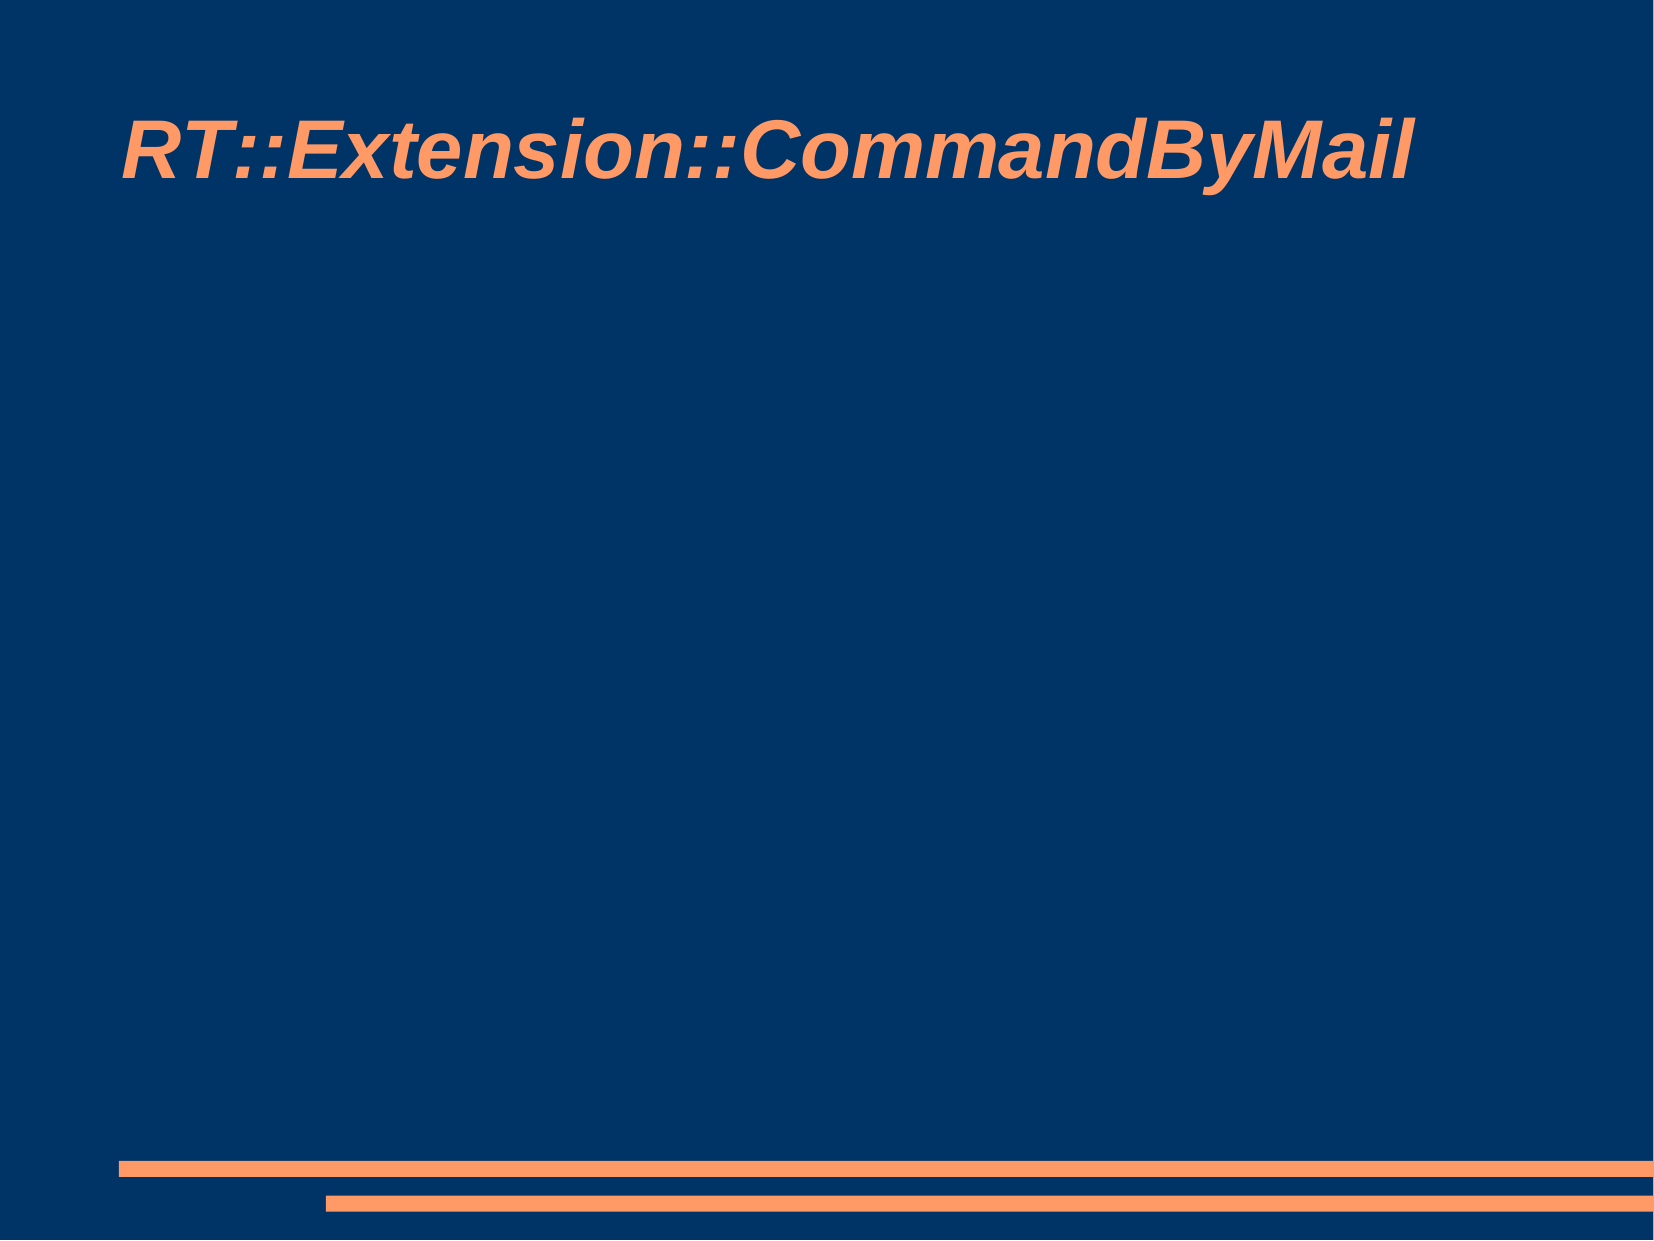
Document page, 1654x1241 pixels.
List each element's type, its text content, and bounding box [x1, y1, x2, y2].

title RT::Extension::CommandByMail [121, 53, 1534, 247]
